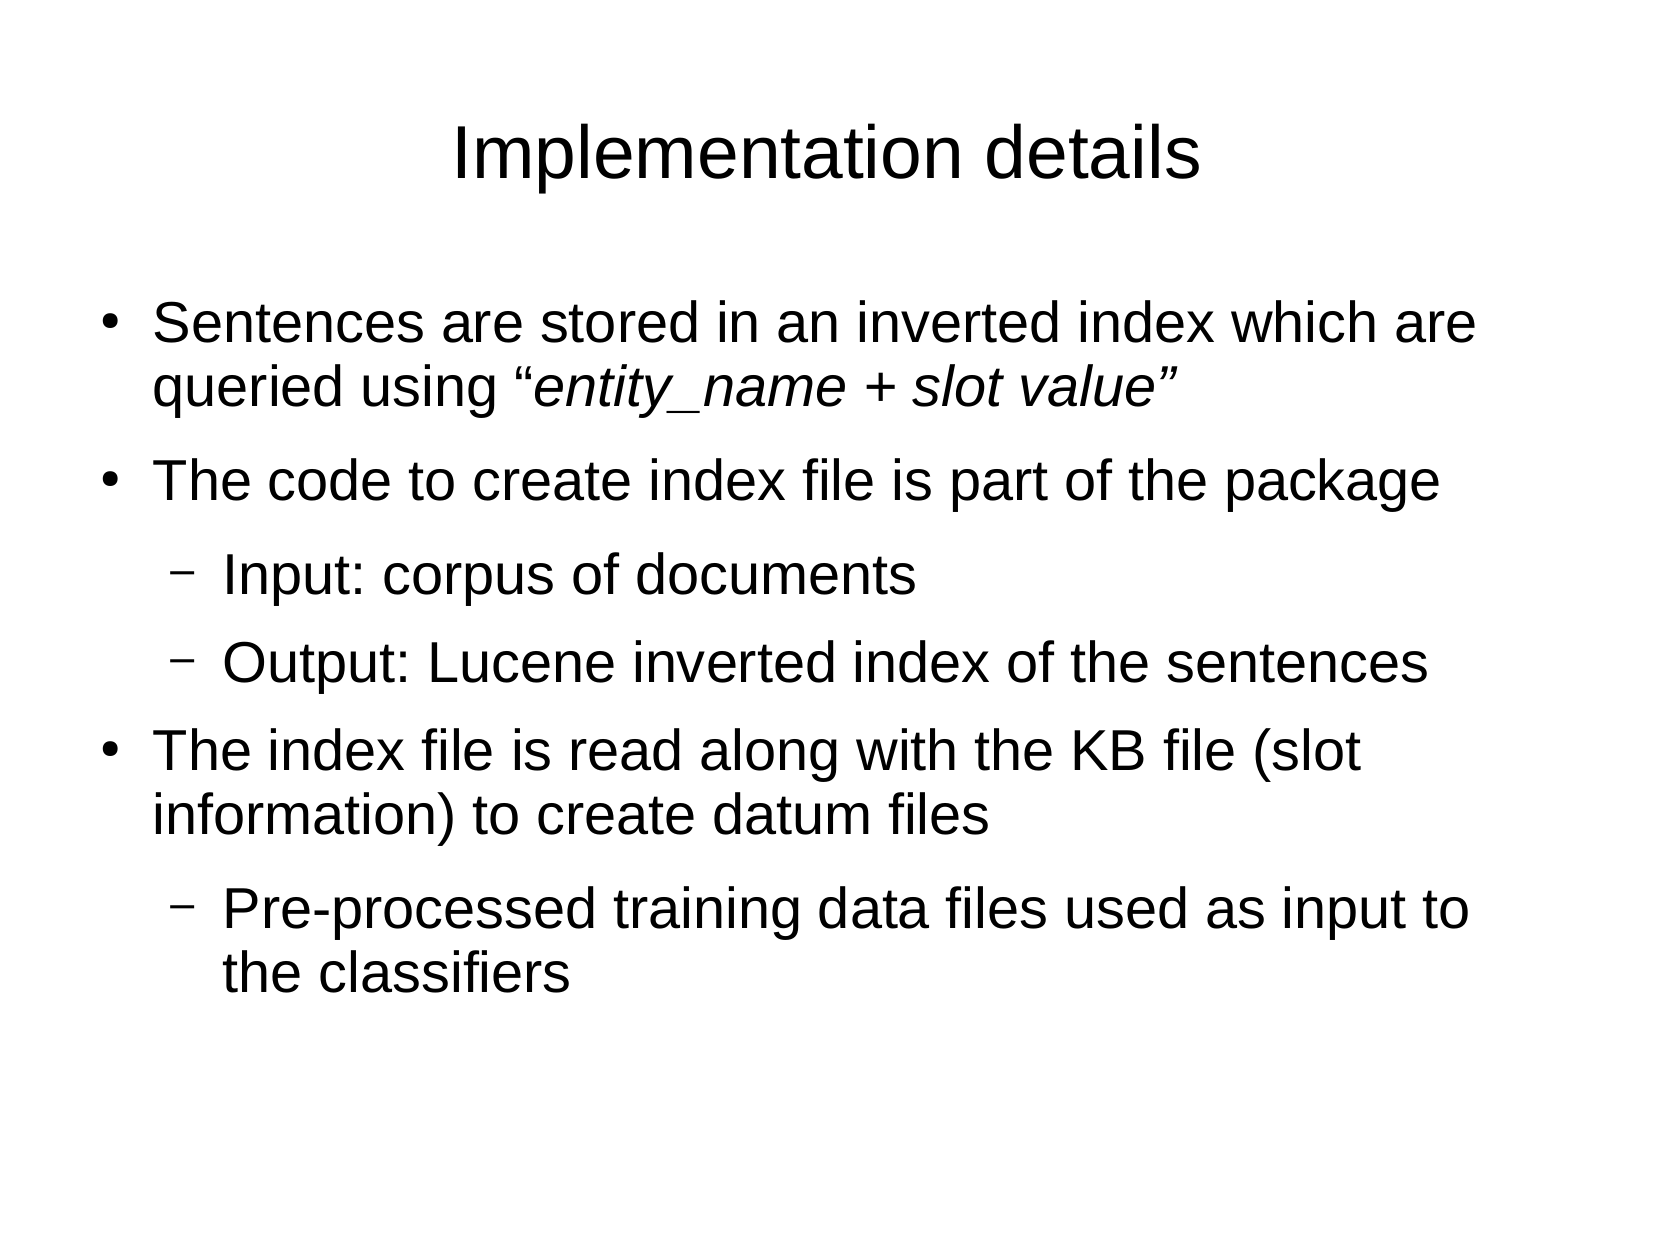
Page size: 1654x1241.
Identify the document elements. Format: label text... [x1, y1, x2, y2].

title Implementation details [82, 49, 1571, 257]
list Sentences are stored in an inverted index which are queried using “entity_name + slot value” The code to create index file is part of the package Input: corpus of documents Output: Lucene inverted index of the sentences The index file is read along with the KB file (slot information) to create datum files Pre-processed training data files used as input to the classifiers [82, 290, 1538, 1010]
